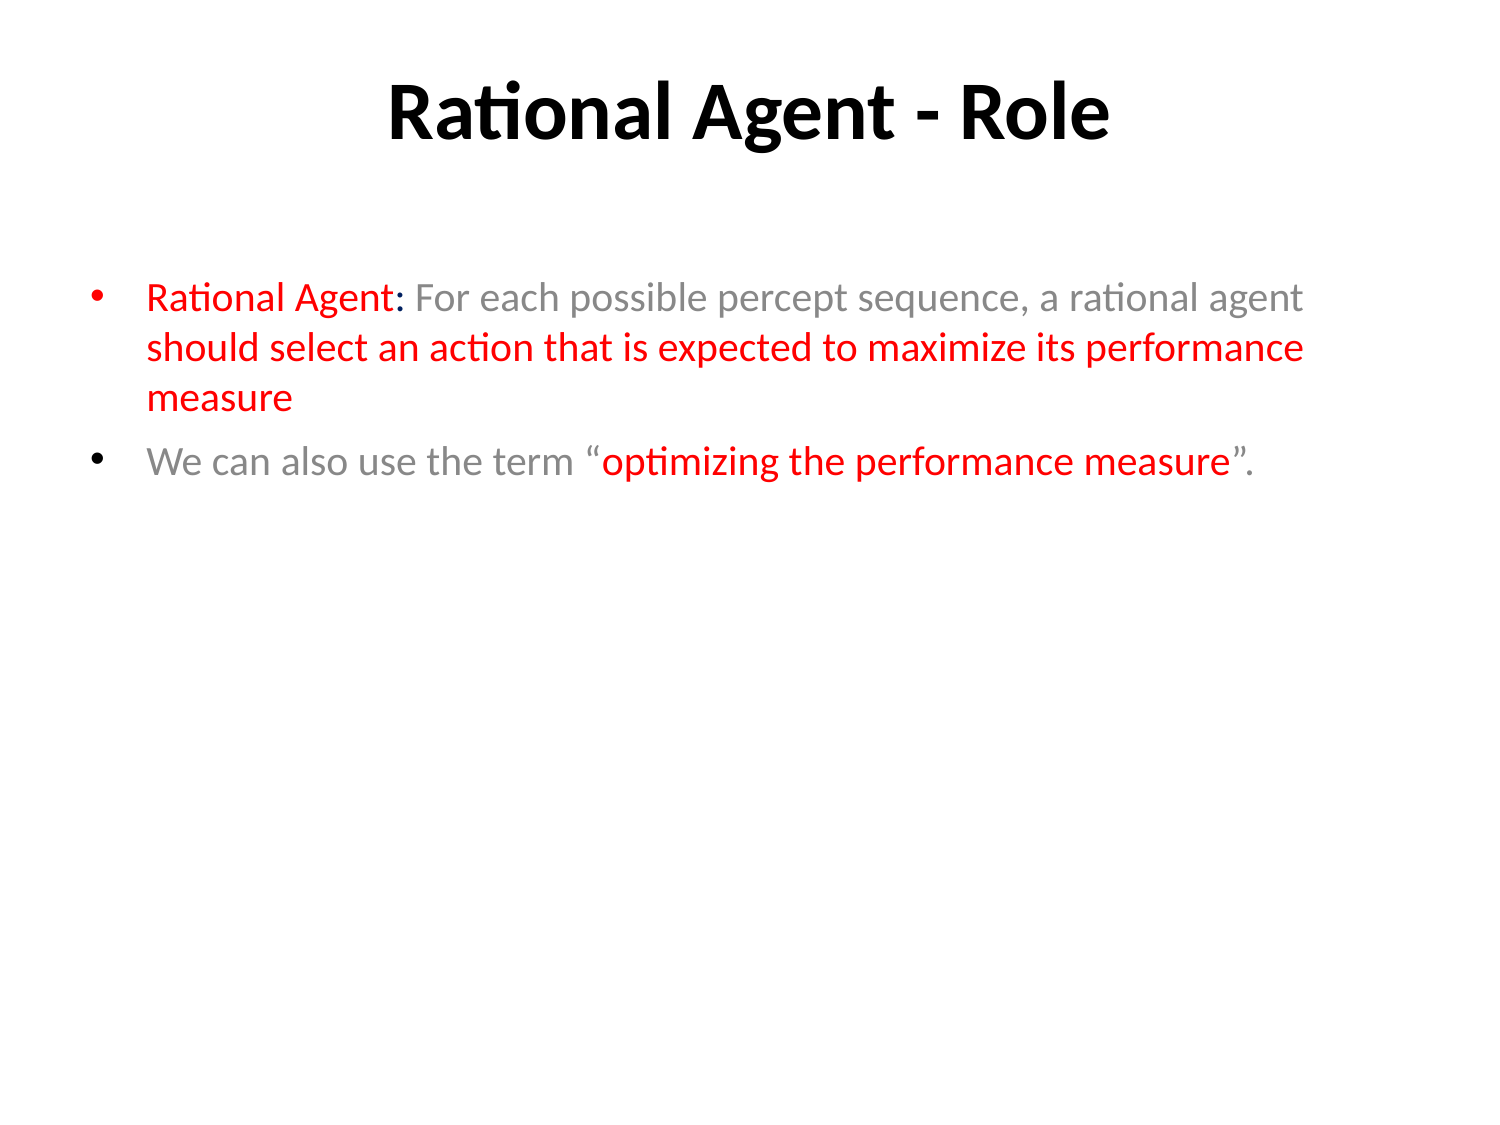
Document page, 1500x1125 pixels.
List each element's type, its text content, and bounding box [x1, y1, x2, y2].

title Rational Agent - Role [12, 12, 1488, 200]
list Rational Agent: For each possible percept sequence, a rational agent should select an action that is expected to maximize its performance measure We can also use the term “optimizing the performance measure”. [75, 262, 1425, 1063]
